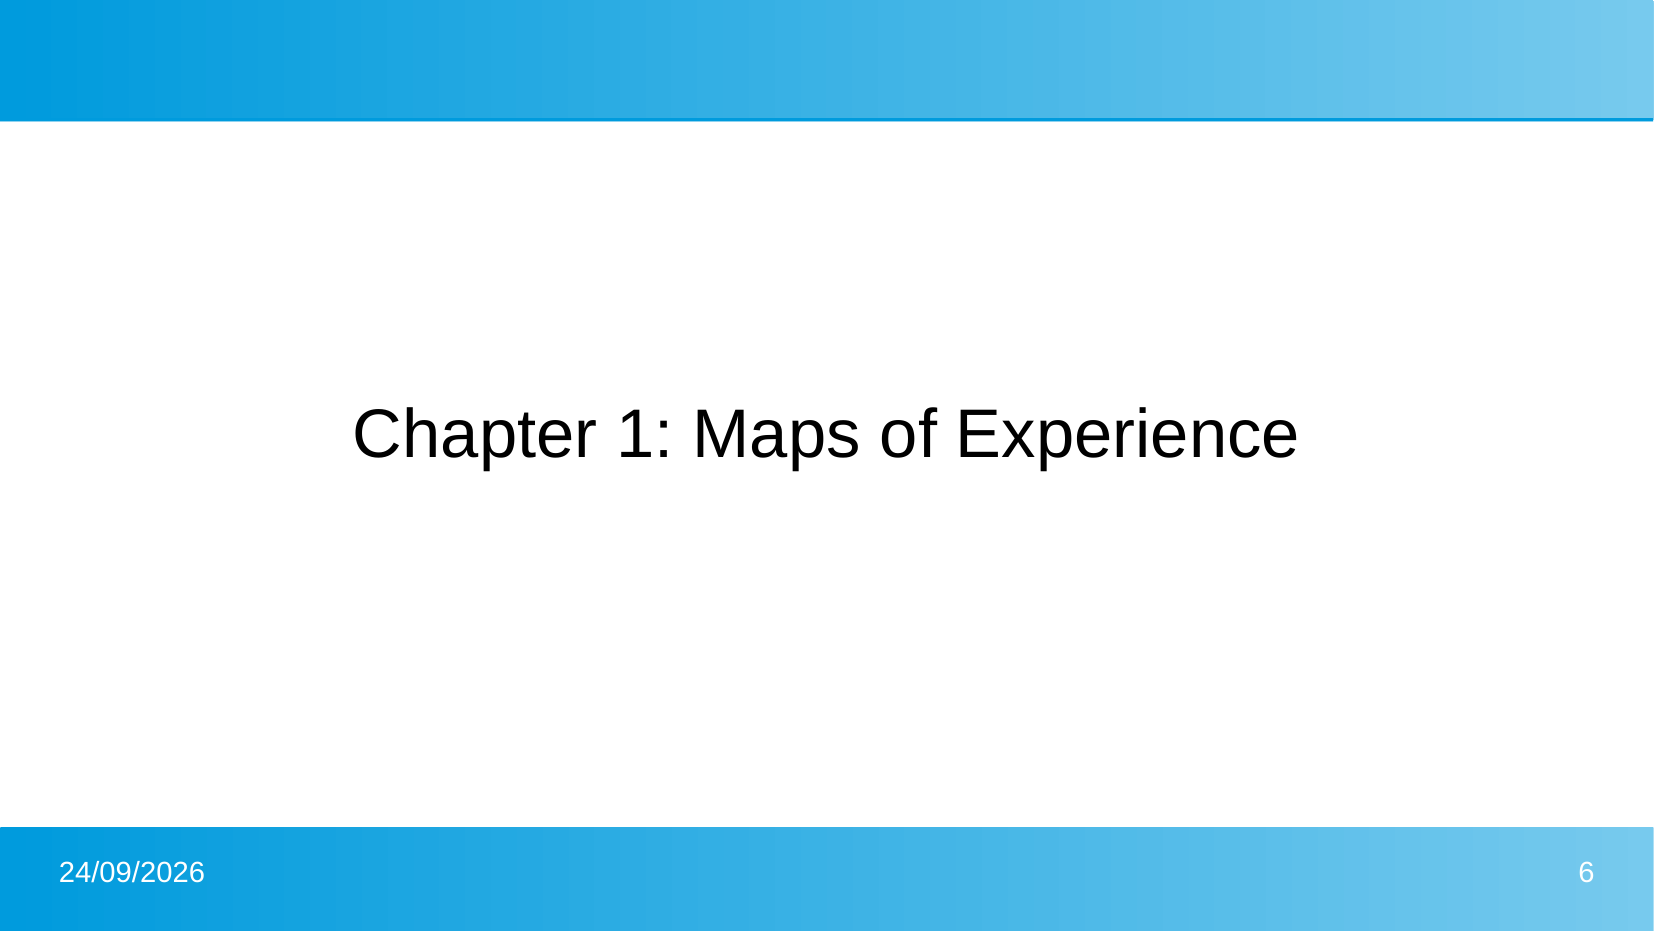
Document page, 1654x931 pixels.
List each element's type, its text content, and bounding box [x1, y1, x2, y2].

title Chapter 1: Maps of Experience [59, 394, 1595, 473]
